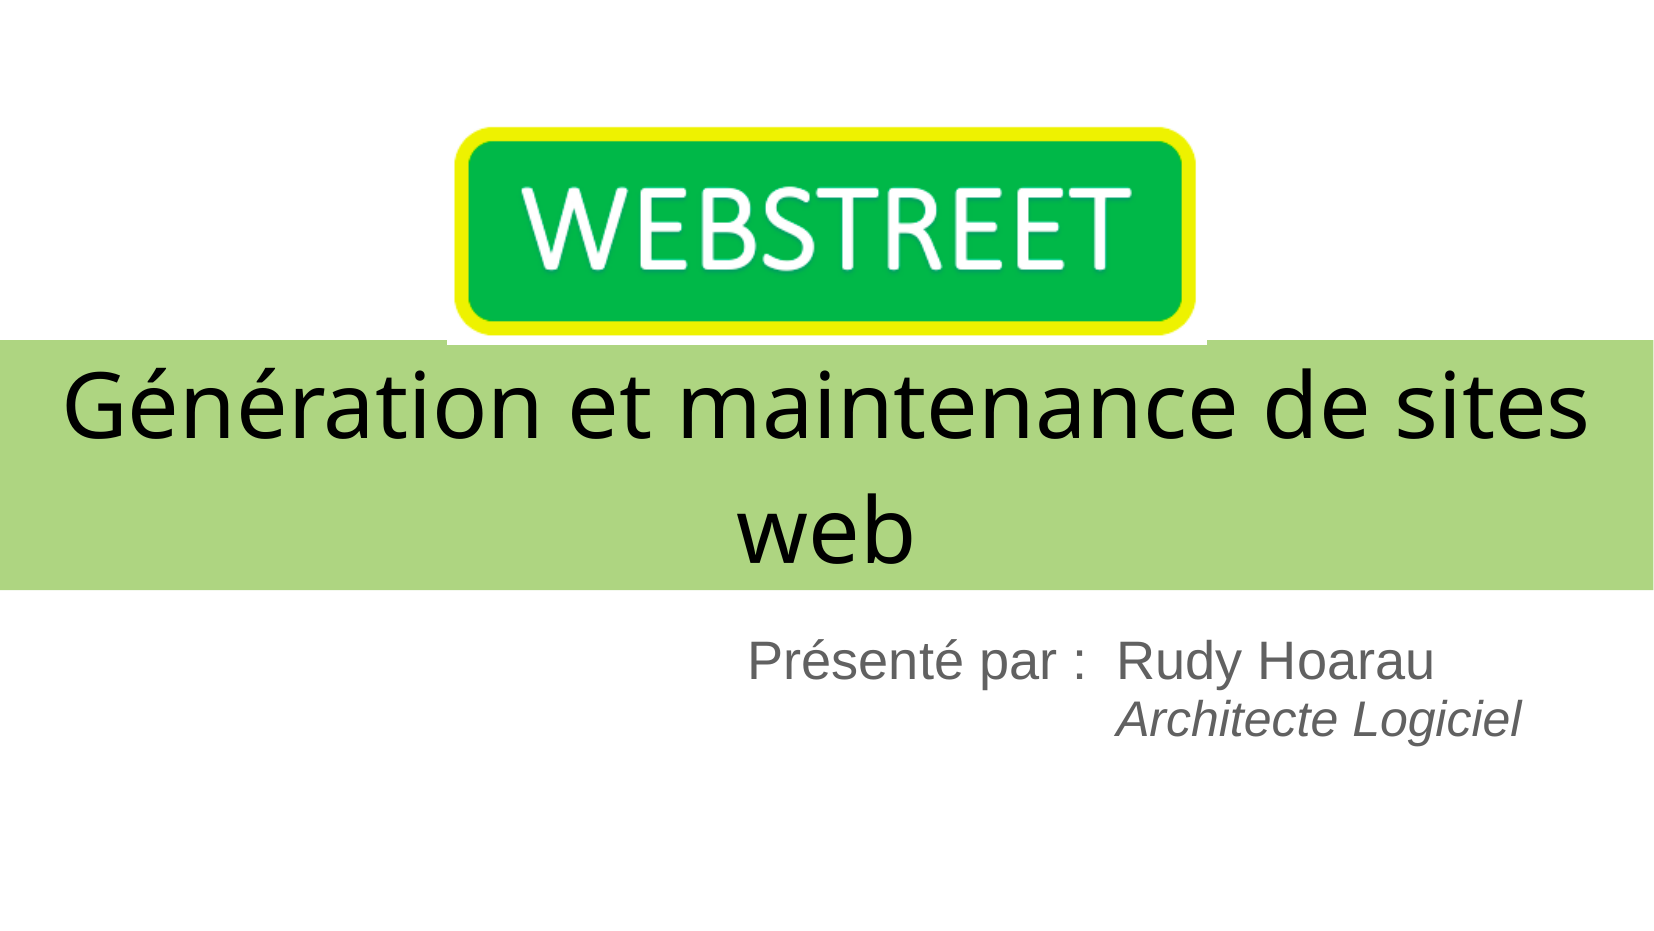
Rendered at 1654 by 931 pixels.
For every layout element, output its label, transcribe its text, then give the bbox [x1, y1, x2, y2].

picture [447, 118, 1207, 345]
subtitle Présenté par : Rudy Hoarau Architecte Logiciel [82, 591, 1571, 787]
title Génération et maintenance de sites web [0, 378, 1654, 552]
